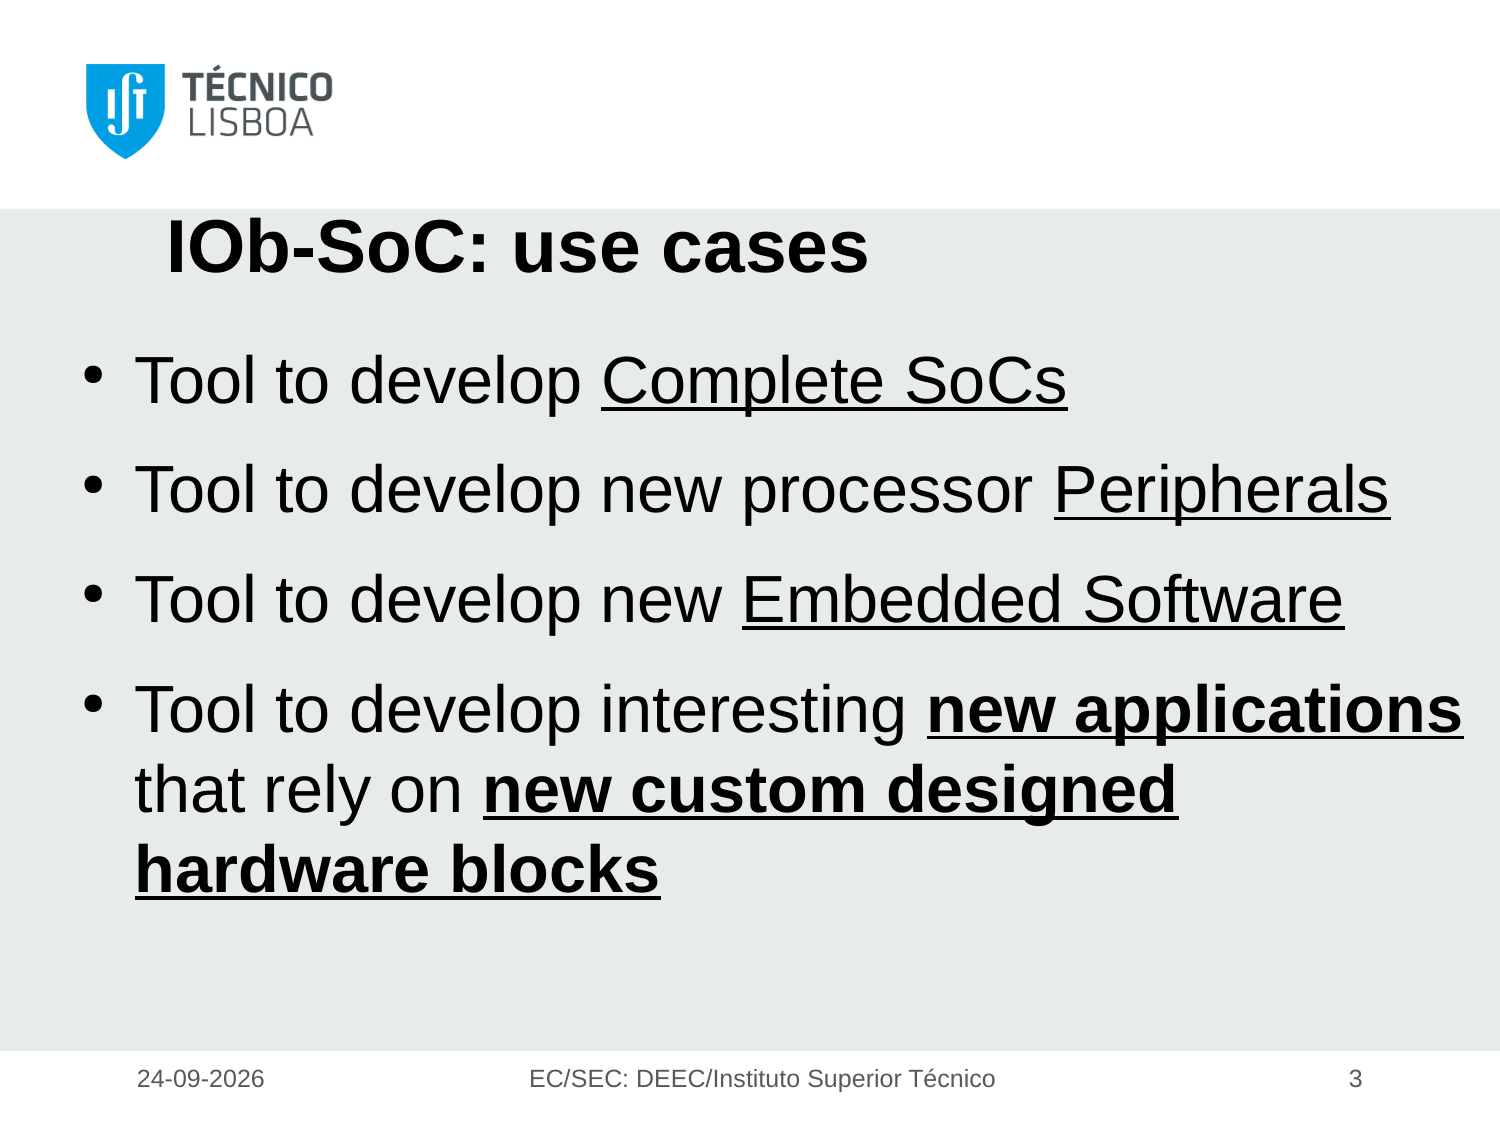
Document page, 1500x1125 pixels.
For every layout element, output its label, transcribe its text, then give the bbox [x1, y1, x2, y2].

footer EC/SEC: DEEC/Instituto Superior Técnico [512, 1052, 1021, 1103]
title IOb-SoC: use cases [151, 171, 1408, 314]
picture [0, 0, 1500, 1125]
slide_number 9 [1077, 1052, 1378, 1103]
list Tool to develop Complete SoCs Tool to develop new processor Peripherals Tool to develop new Embedded Software Tool to develop interesting new applications that rely on new custom designed hardware blocks [63, 336, 1477, 999]
slide_number 09-10-2020 [121, 1052, 425, 1103]
